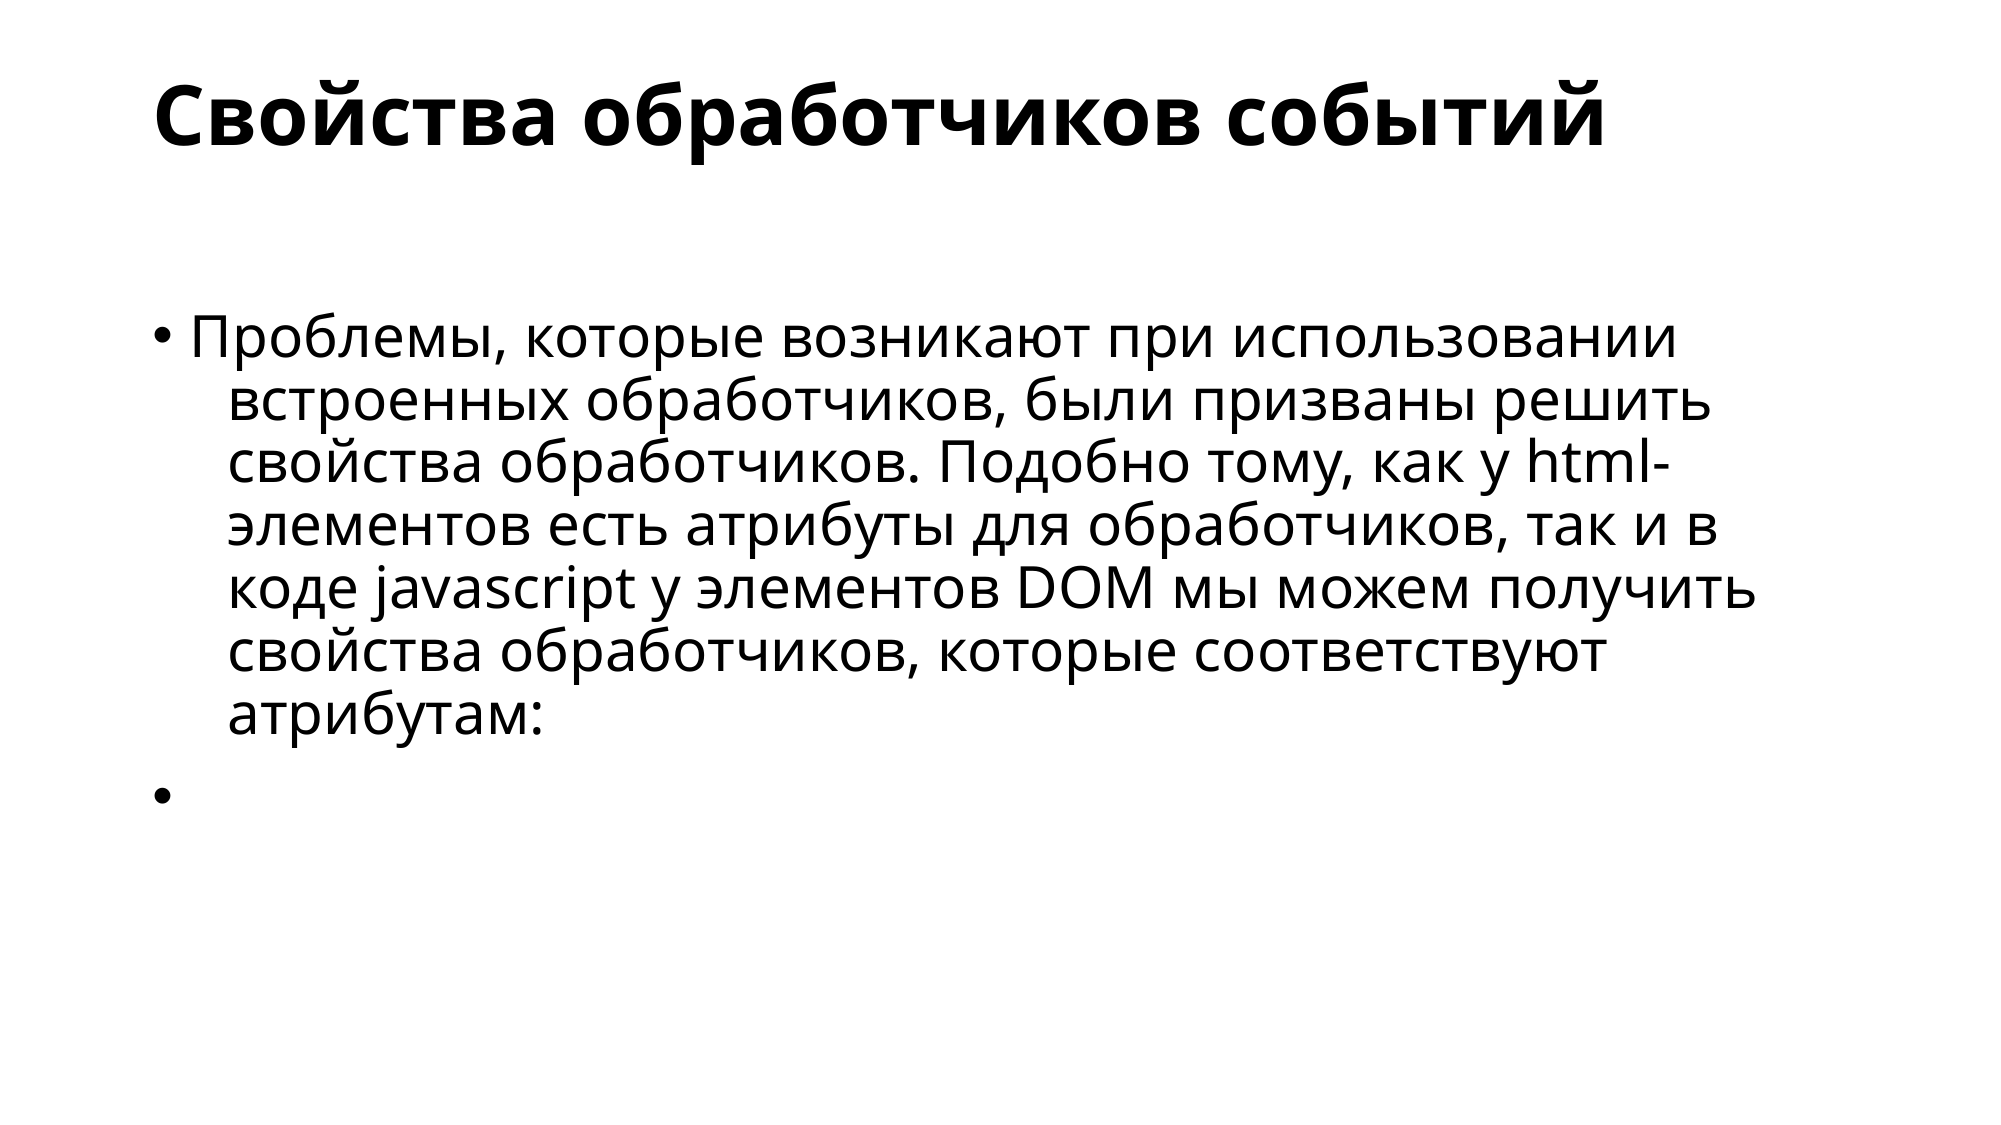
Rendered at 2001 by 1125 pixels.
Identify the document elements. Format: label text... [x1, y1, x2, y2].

title Свойства обработчиков событий [137, 59, 1863, 278]
list Проблемы, которые возникают при использовании встроенных обработчиков, были призваны решить свойства обработчиков. Подобно тому, как у html-элементов есть атрибуты для обработчиков, так и в коде javascript у элементов DOM мы можем получить свойства обработчиков, которые соответствуют атрибутам: [137, 299, 1863, 1014]
